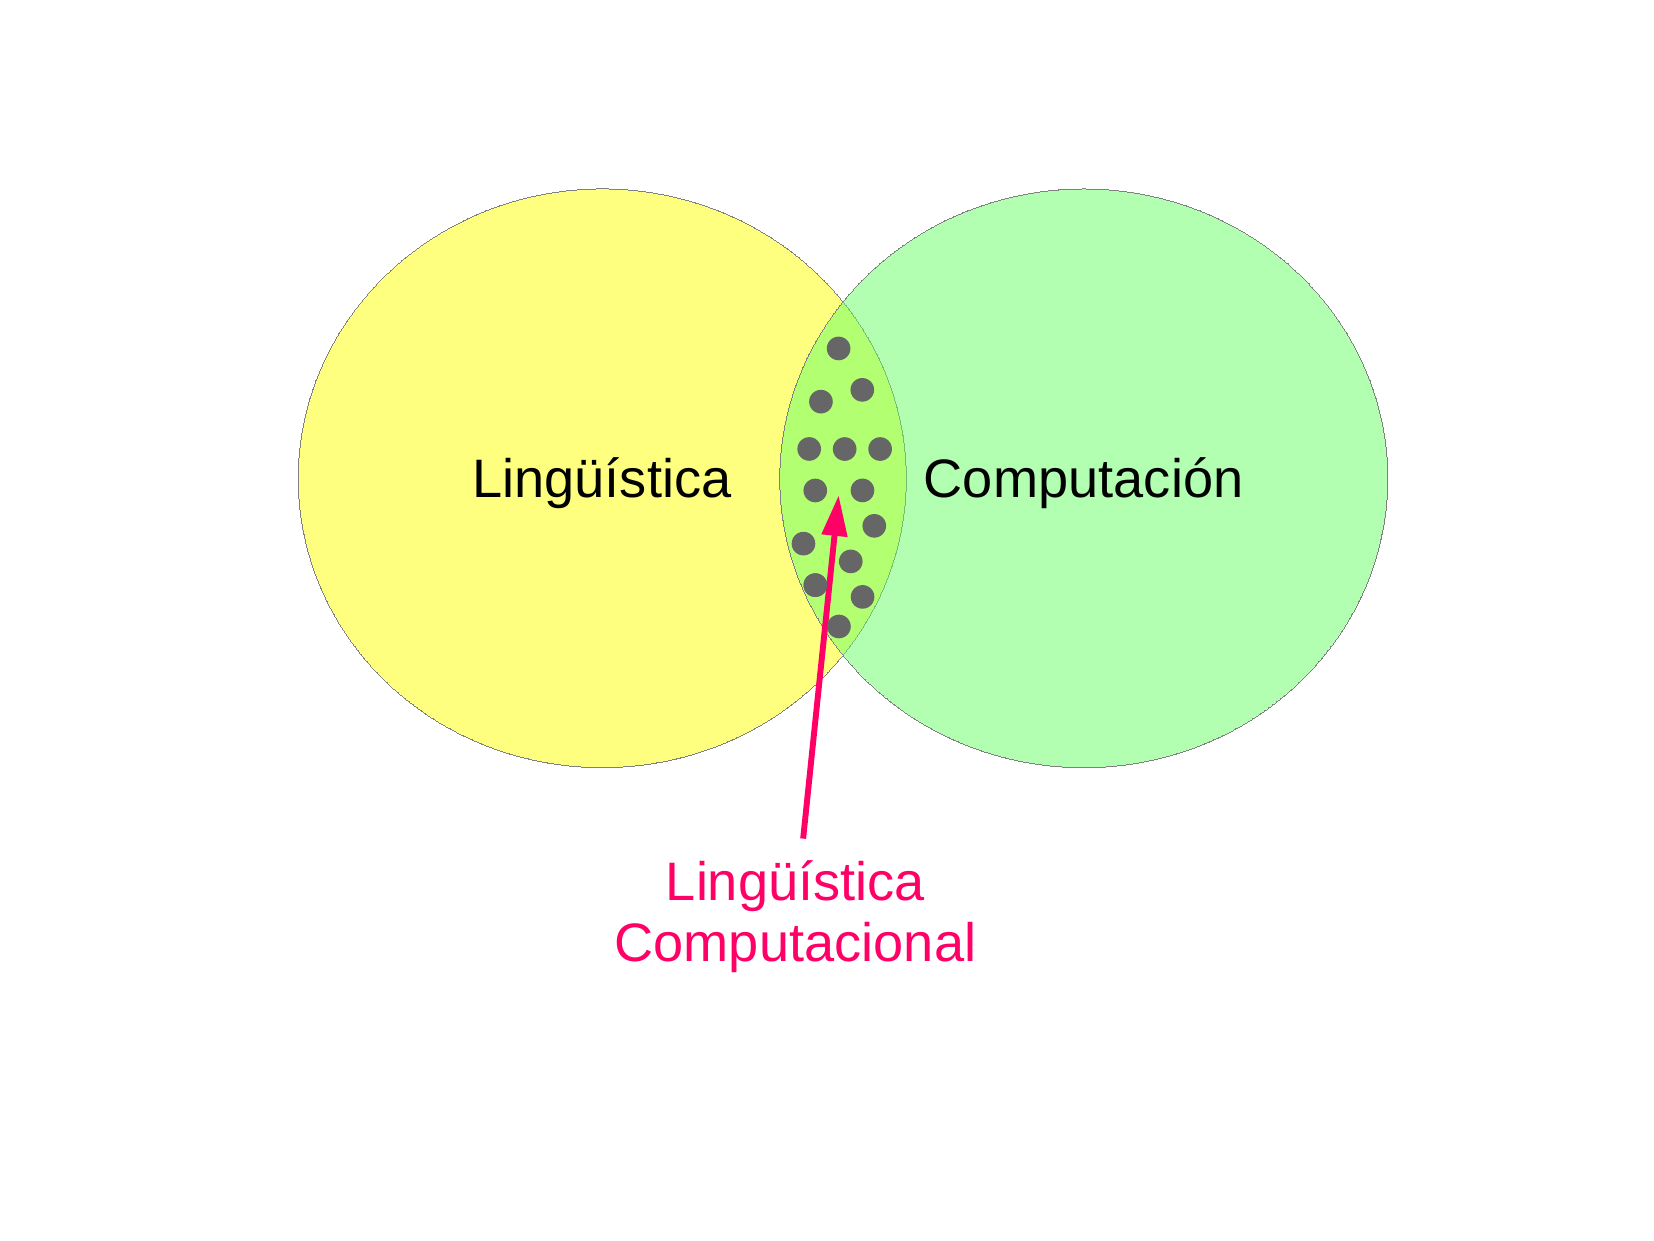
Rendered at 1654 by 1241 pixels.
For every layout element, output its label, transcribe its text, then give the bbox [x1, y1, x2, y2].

text_box [868, 437, 892, 461]
text_box [827, 614, 851, 639]
text_box [809, 389, 833, 414]
text_box [803, 573, 828, 597]
text_box [803, 478, 828, 503]
text_box [850, 478, 875, 503]
text_box Lingüística [823, 637, 843, 678]
text_box [838, 549, 863, 574]
text_box [791, 531, 816, 556]
text_box Lingüística Computacional [599, 844, 993, 981]
text_box Lingüística [298, 188, 843, 768]
text_box [850, 378, 875, 402]
text_box [862, 514, 887, 538]
text_box [797, 437, 822, 461]
text_box [832, 437, 857, 461]
text_box [826, 336, 851, 361]
text_box Computación [779, 188, 1388, 768]
text_box [850, 585, 875, 609]
